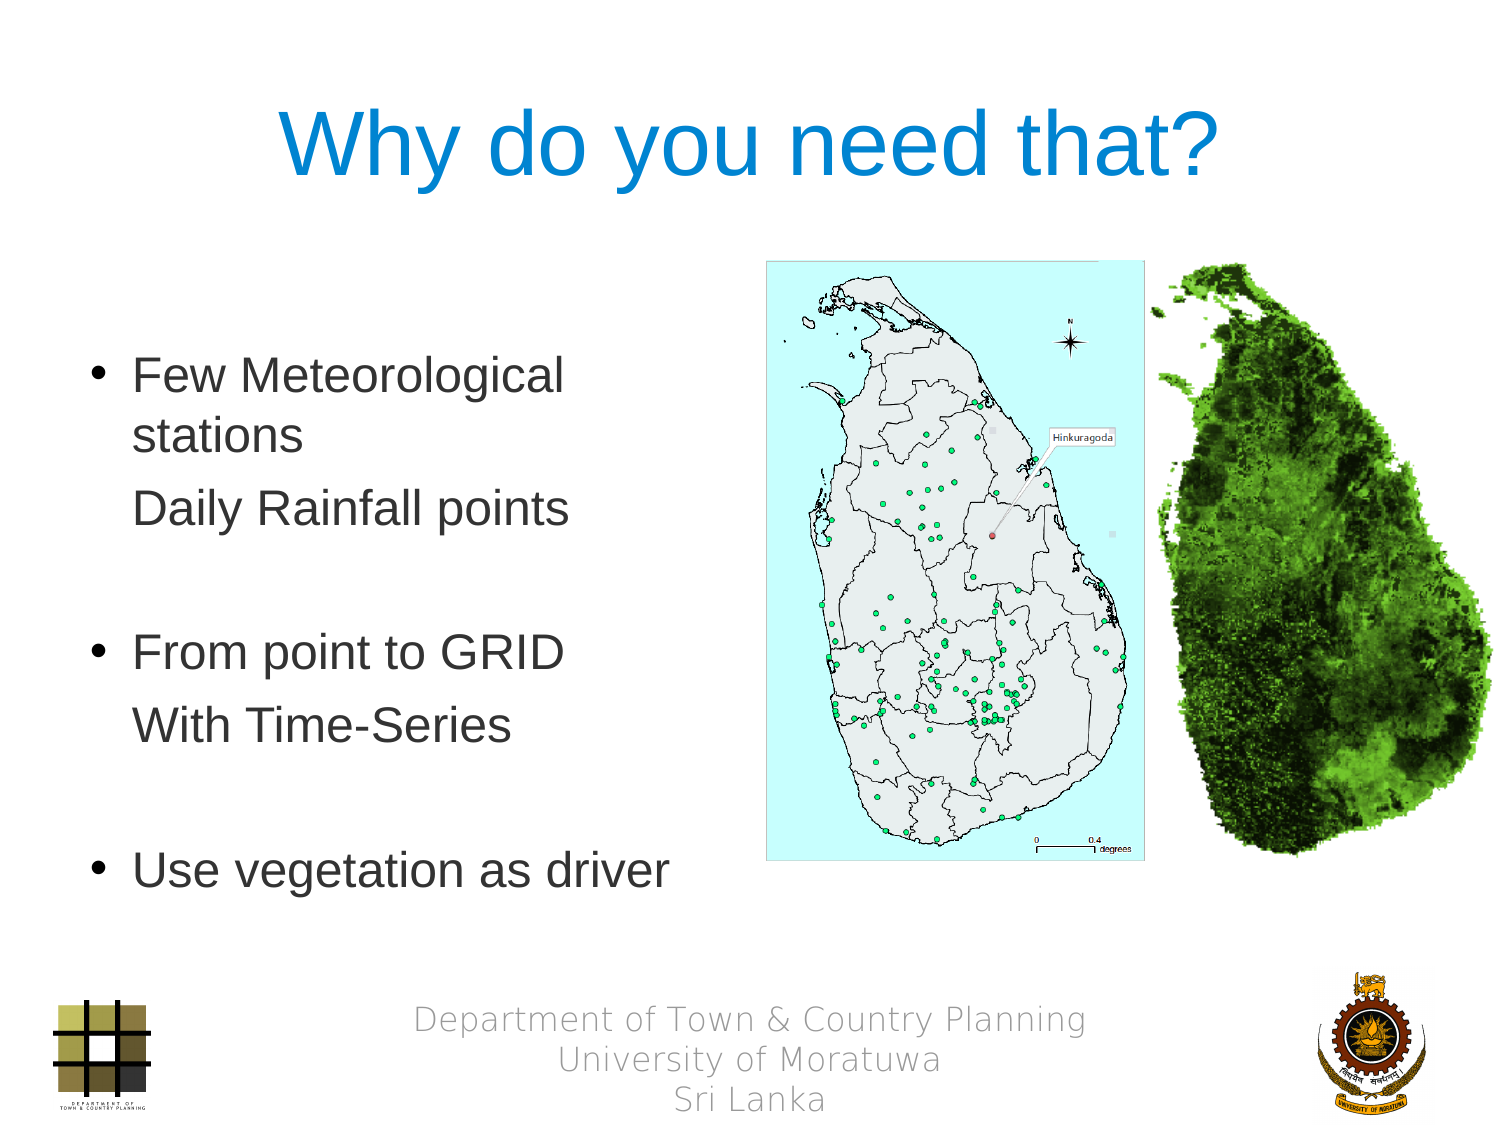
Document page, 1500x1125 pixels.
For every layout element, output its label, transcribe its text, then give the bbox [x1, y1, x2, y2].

list Few Meteorological stations Daily Rainfall points From point to GRID With Time-Series Use vegetation as driver [75, 262, 734, 916]
picture [1312, 966, 1435, 1125]
picture [766, 260, 1499, 861]
title Why do you need that? [75, 45, 1426, 233]
picture [53, 1000, 151, 1110]
